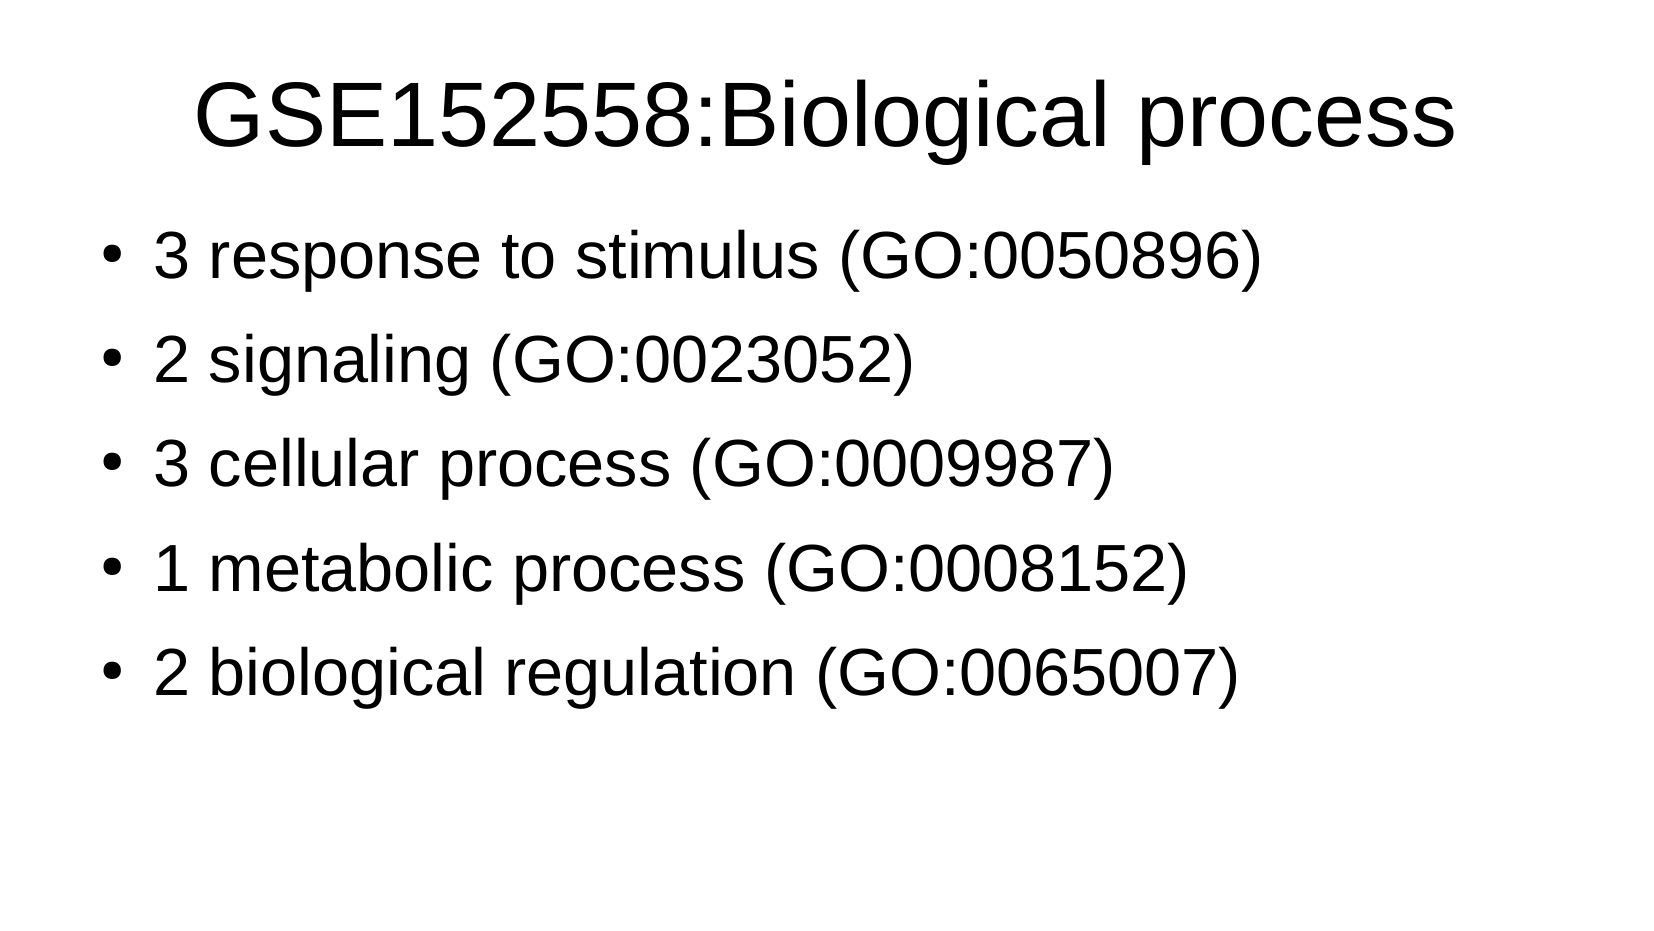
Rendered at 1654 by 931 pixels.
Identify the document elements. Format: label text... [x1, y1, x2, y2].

title GSE152558:Biological process [82, 37, 1571, 193]
list 3 response to stimulus (GO:0050896) 2 signaling (GO:0023052) 3 cellular process (GO:0009987) 1 metabolic process (GO:0008152) 2 biological regulation (GO:0065007) [82, 217, 1571, 758]
